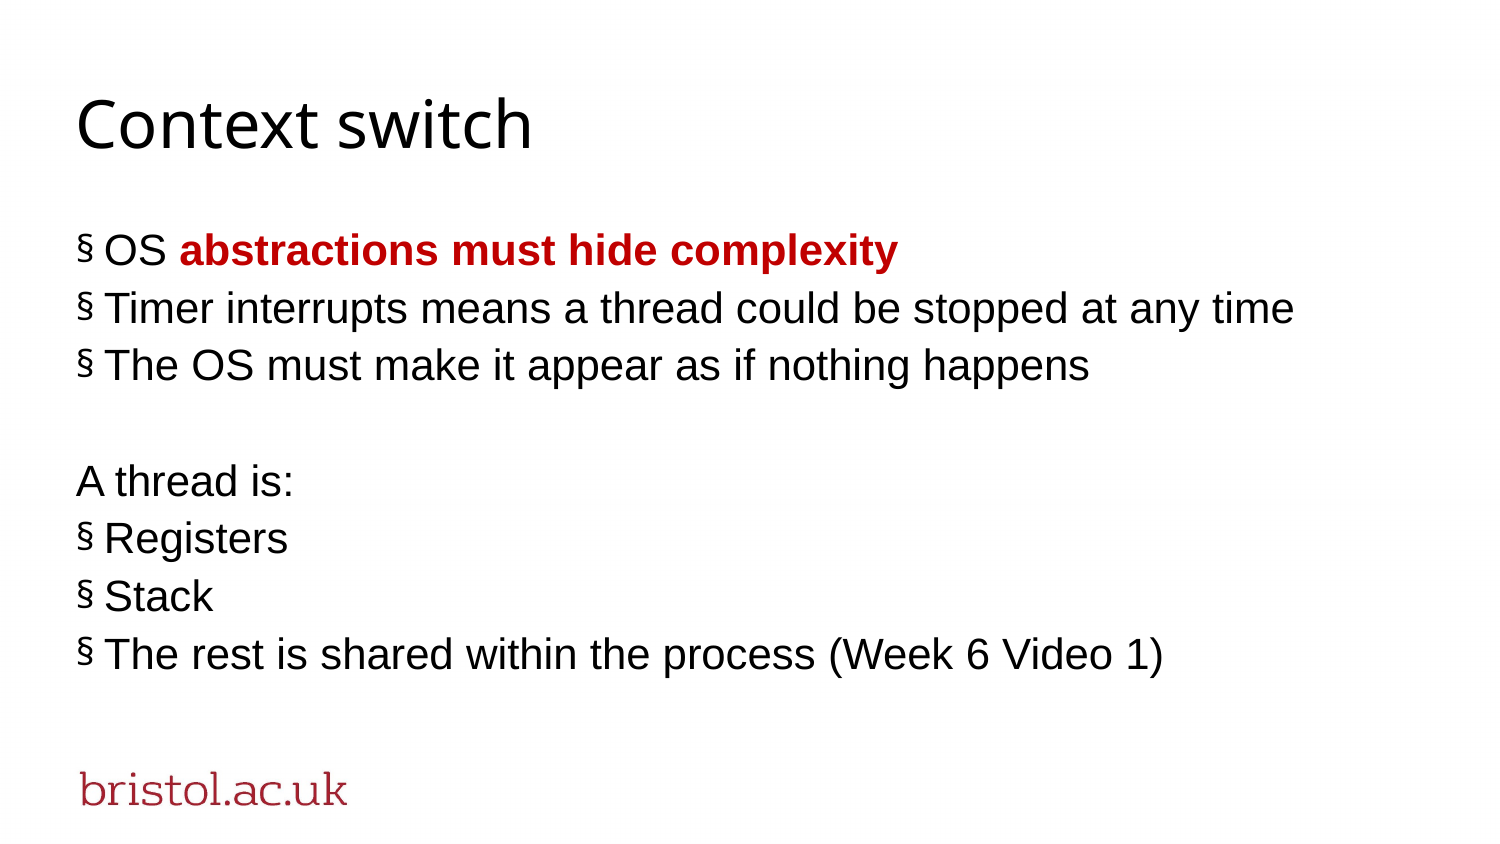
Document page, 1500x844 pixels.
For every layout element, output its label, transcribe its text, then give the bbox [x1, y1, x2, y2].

list OS abstractions must hide complexity Timer interrupts means a thread could be stopped at any time The OS must make it appear as if nothing happens A thread is: Registers Stack The rest is shared within the process (Week 6 Video 1) [60, 224, 1440, 699]
title Context switch [60, 44, 1440, 209]
